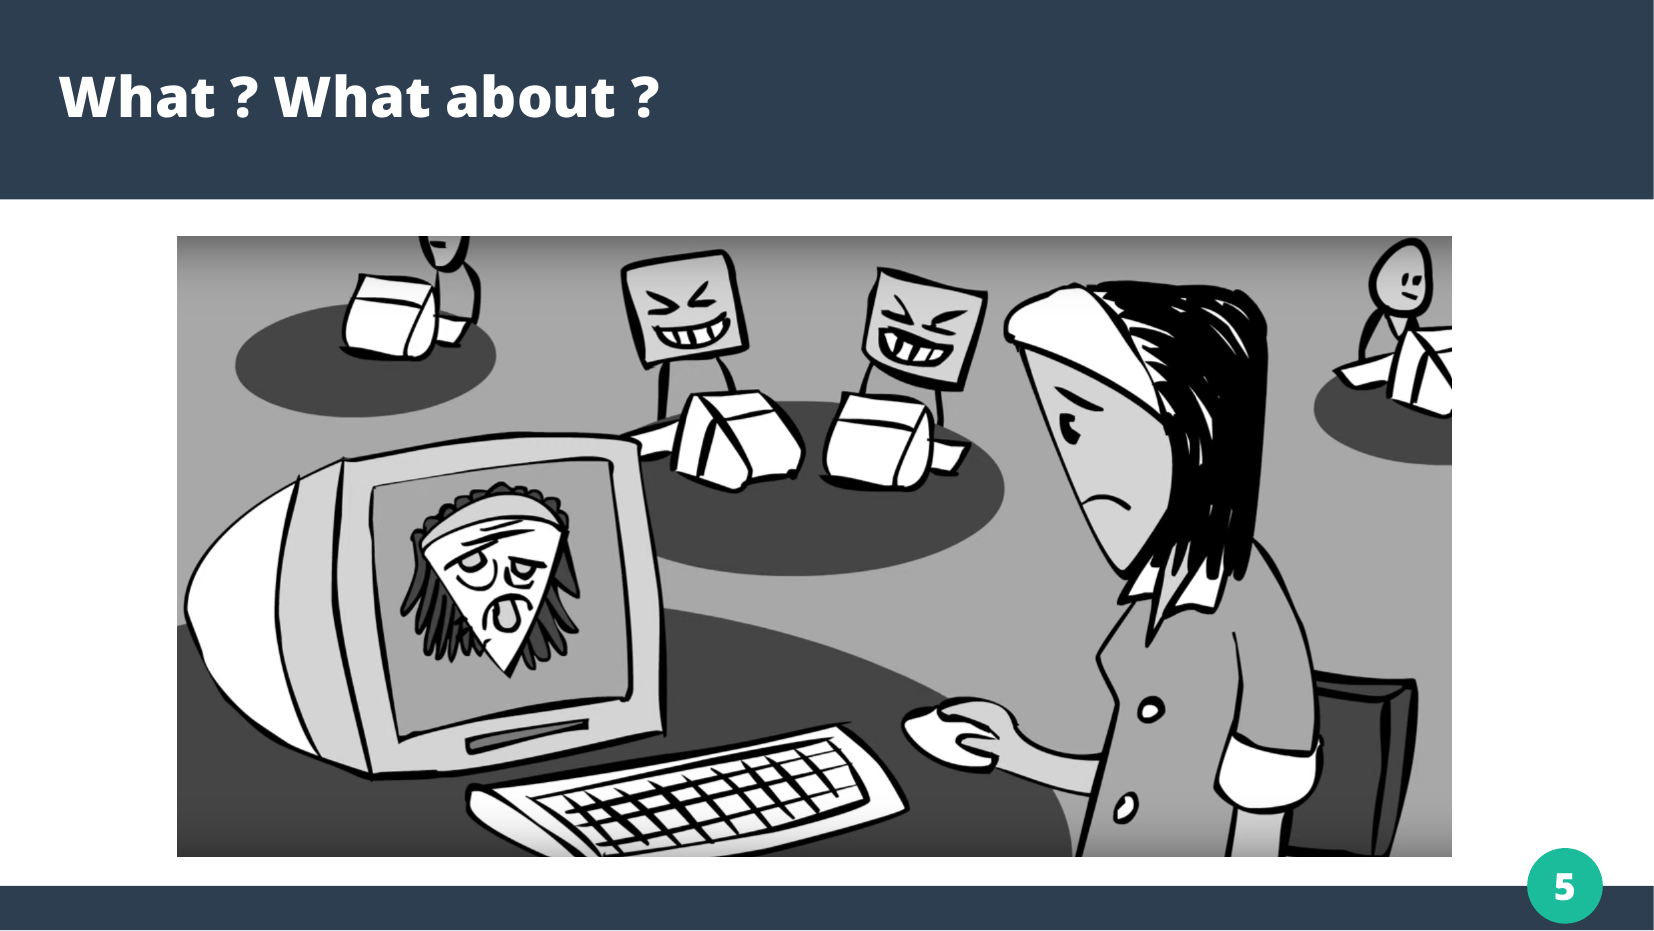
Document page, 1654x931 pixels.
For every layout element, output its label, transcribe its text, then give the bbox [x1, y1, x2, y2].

title What ? What about ? [59, 37, 1595, 156]
picture [177, 236, 1452, 857]
